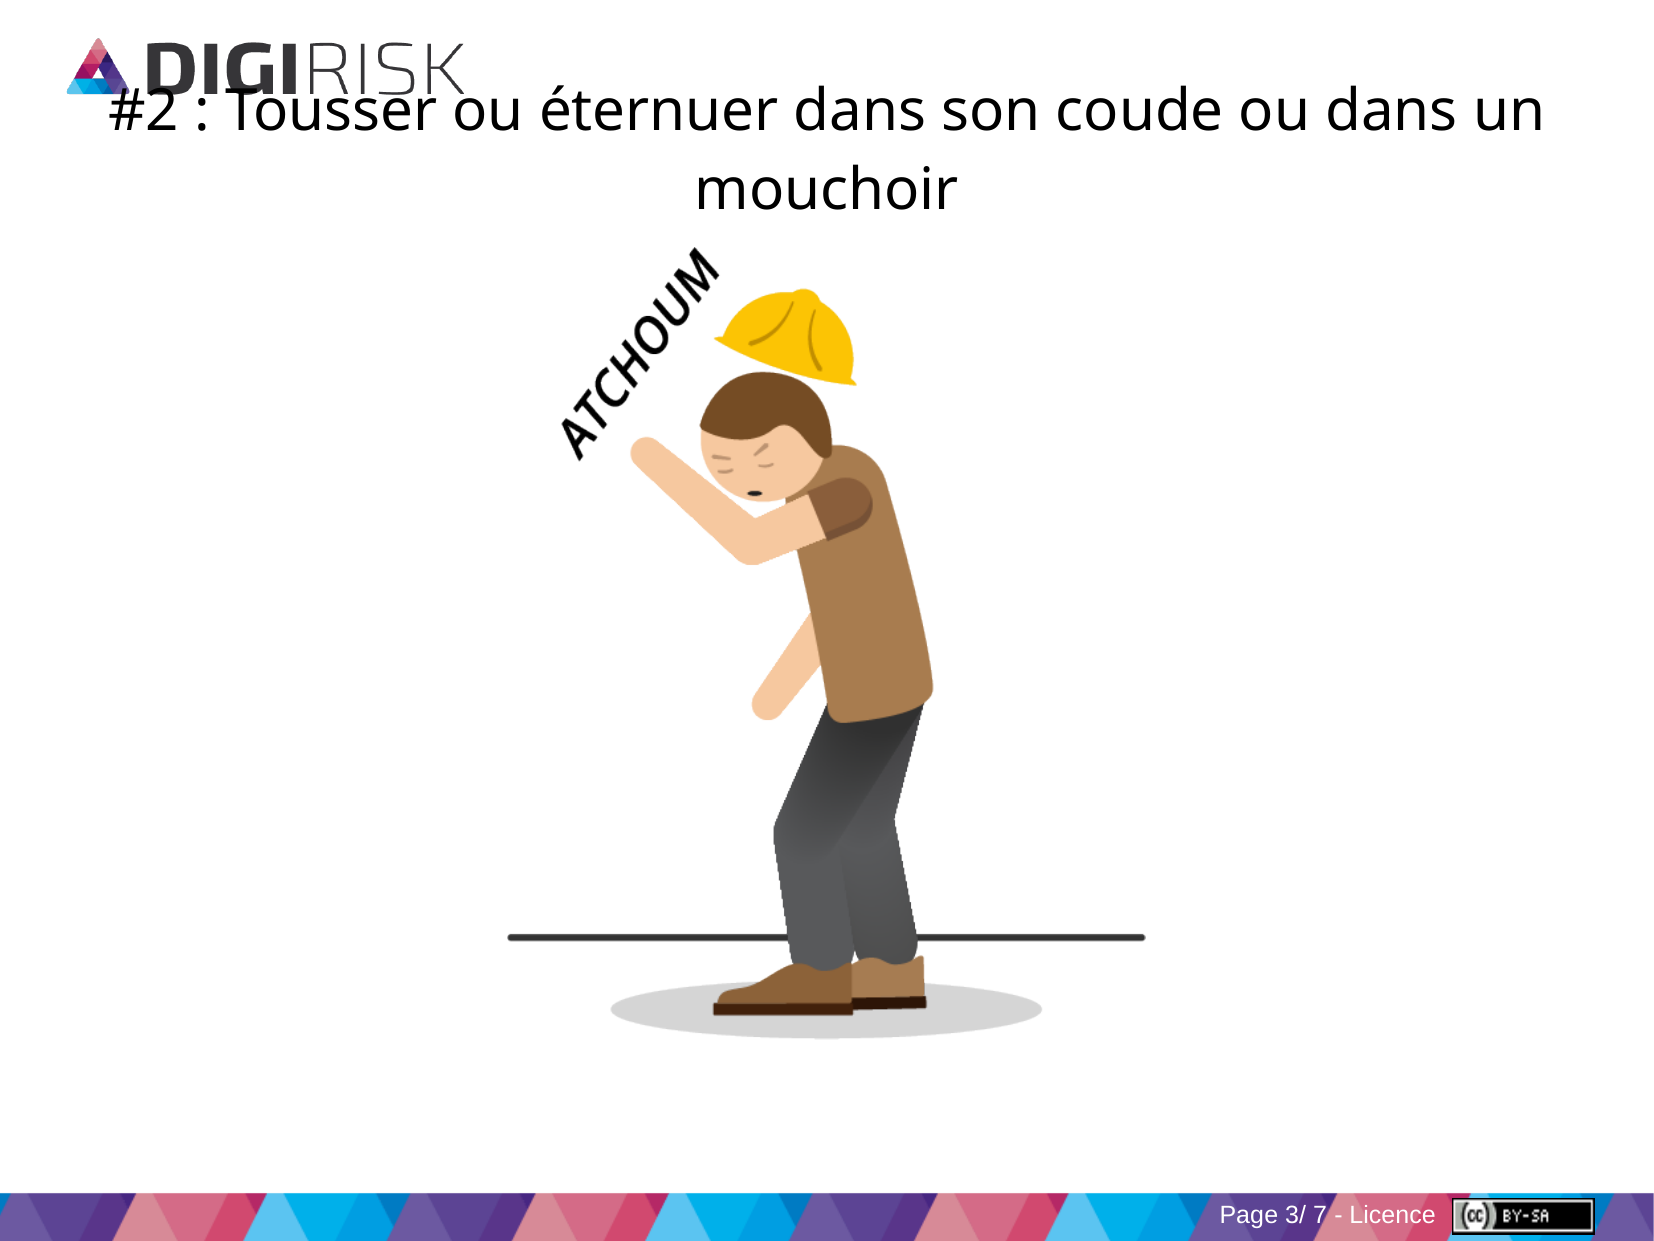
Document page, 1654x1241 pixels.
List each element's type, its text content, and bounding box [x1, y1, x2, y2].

picture [64, 35, 464, 95]
title #2 : Tousser ou éternuer dans son coude ou dans un mouchoir [64, 106, 1589, 189]
picture [507, 247, 1146, 1040]
picture [0, 1175, 1654, 1241]
